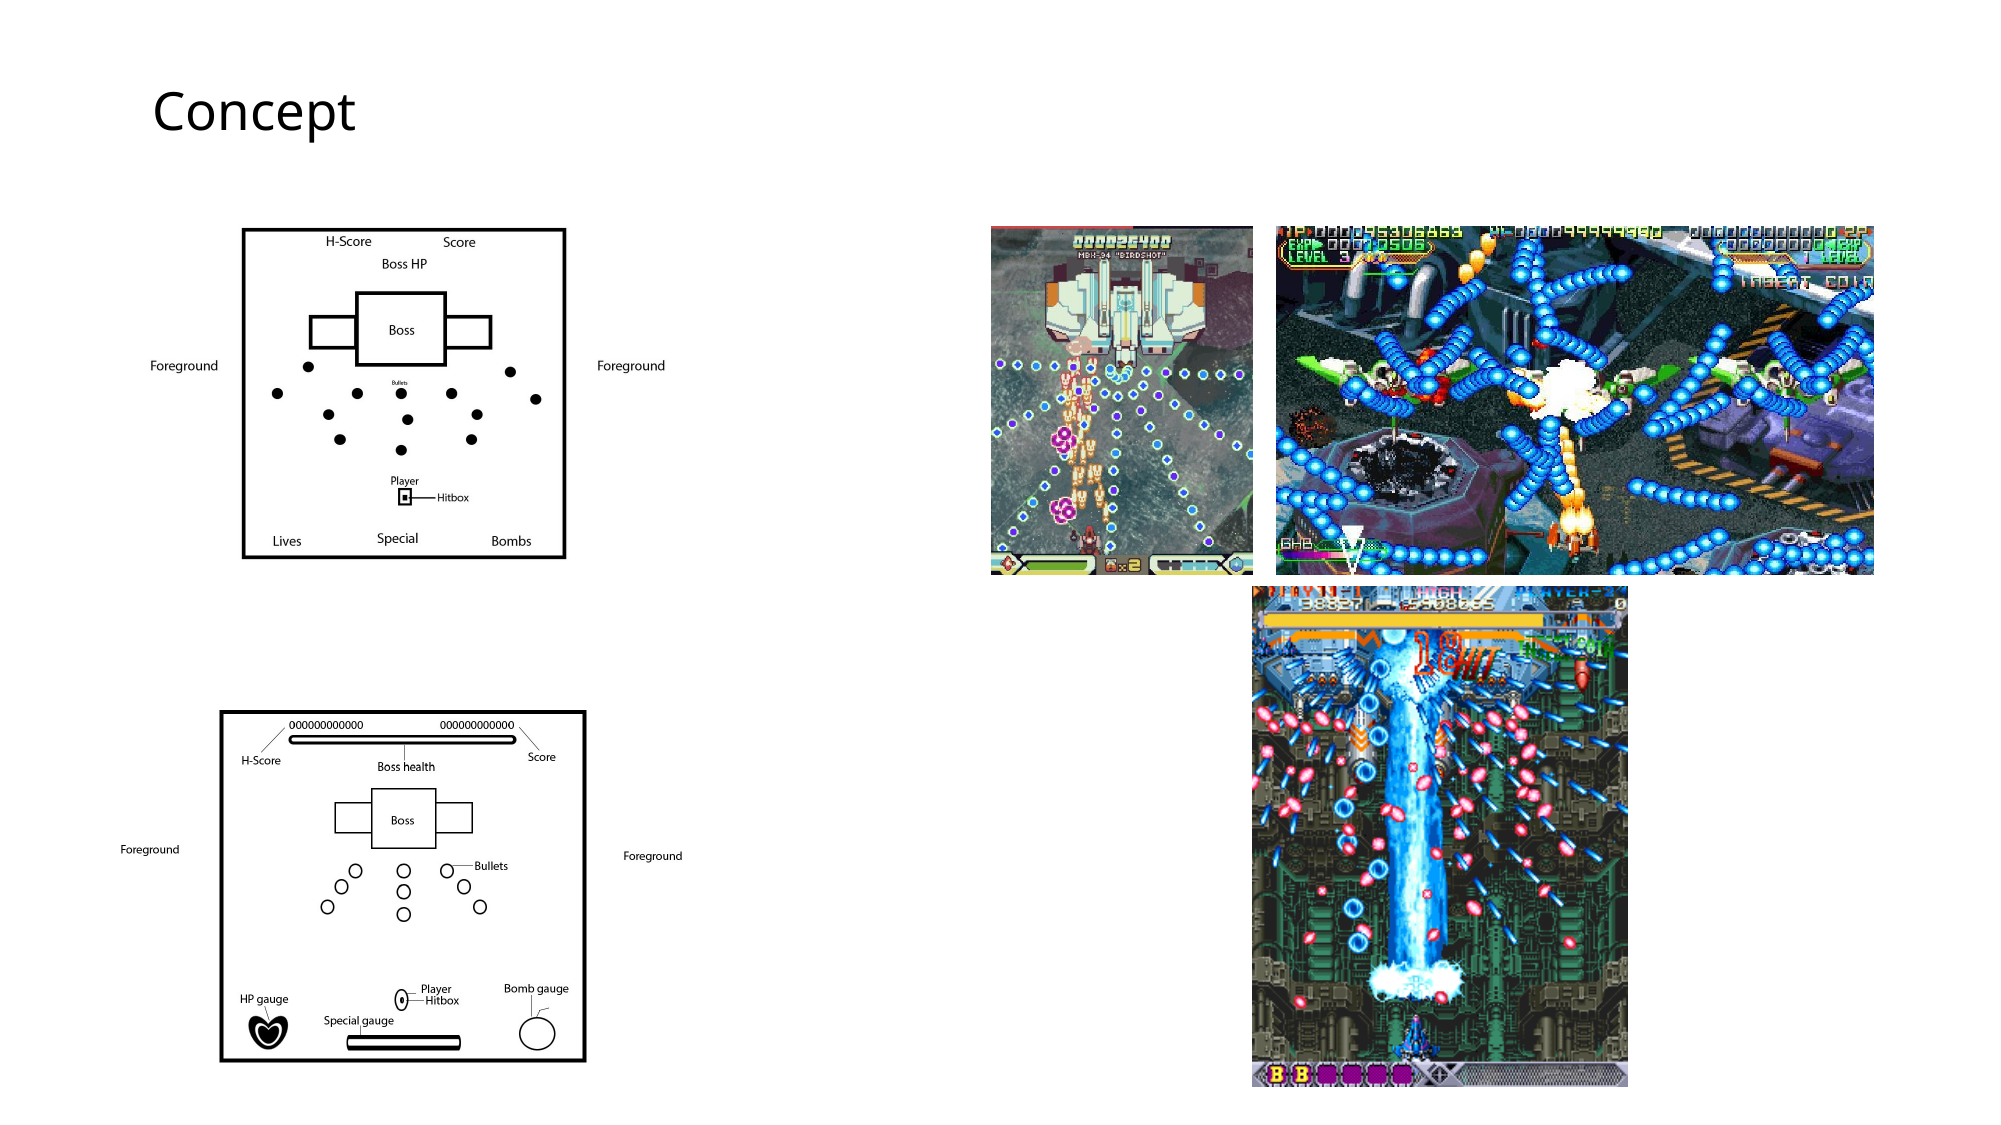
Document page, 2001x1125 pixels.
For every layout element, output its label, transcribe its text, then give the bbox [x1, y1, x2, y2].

picture [104, 226, 698, 561]
picture [991, 226, 1253, 575]
picture [80, 705, 723, 1068]
picture [1276, 226, 1874, 575]
title Concept [137, 59, 412, 167]
picture [1252, 586, 1628, 1087]
